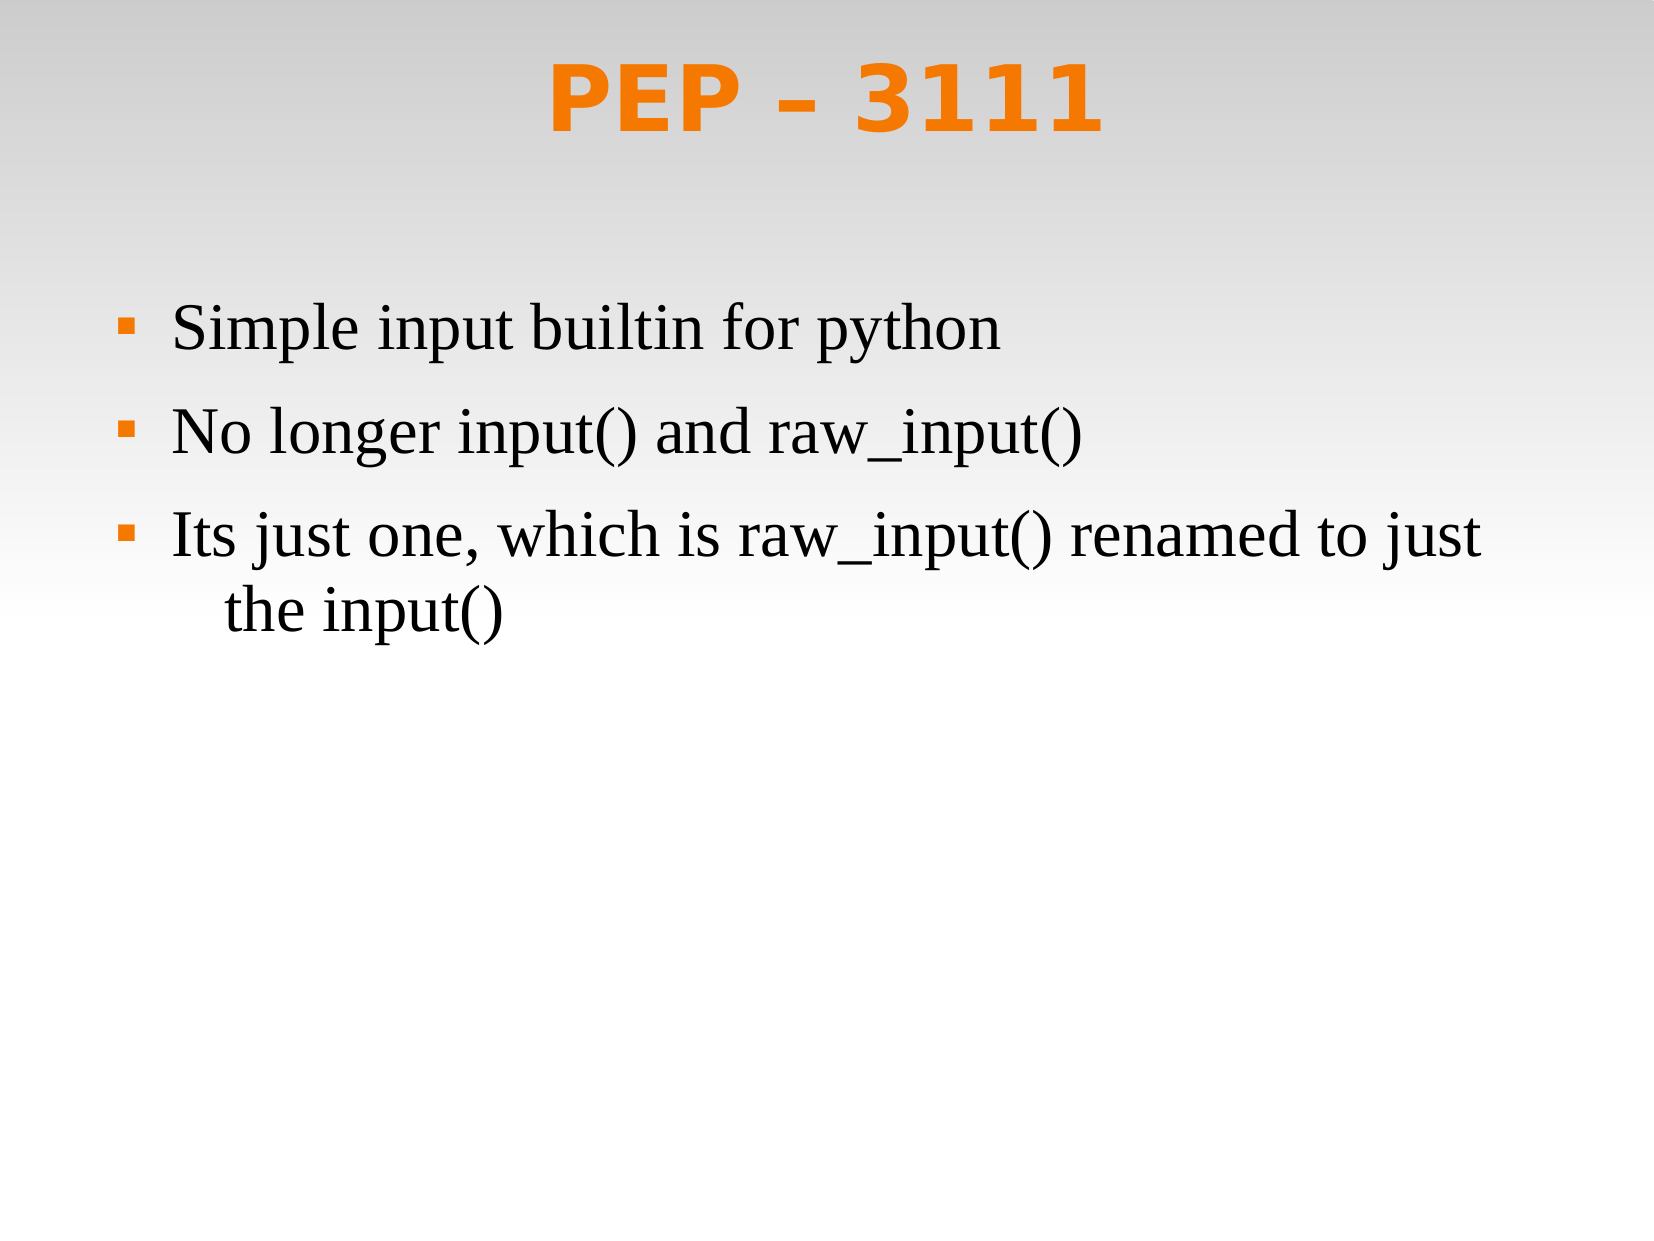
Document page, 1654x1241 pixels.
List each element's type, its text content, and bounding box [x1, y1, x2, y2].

list Simple input builtin for python No longer input() and raw_input() Its just one, which is raw_input() renamed to just the input() [82, 290, 1571, 1094]
title PEP – 3111 [82, 45, 1571, 261]
